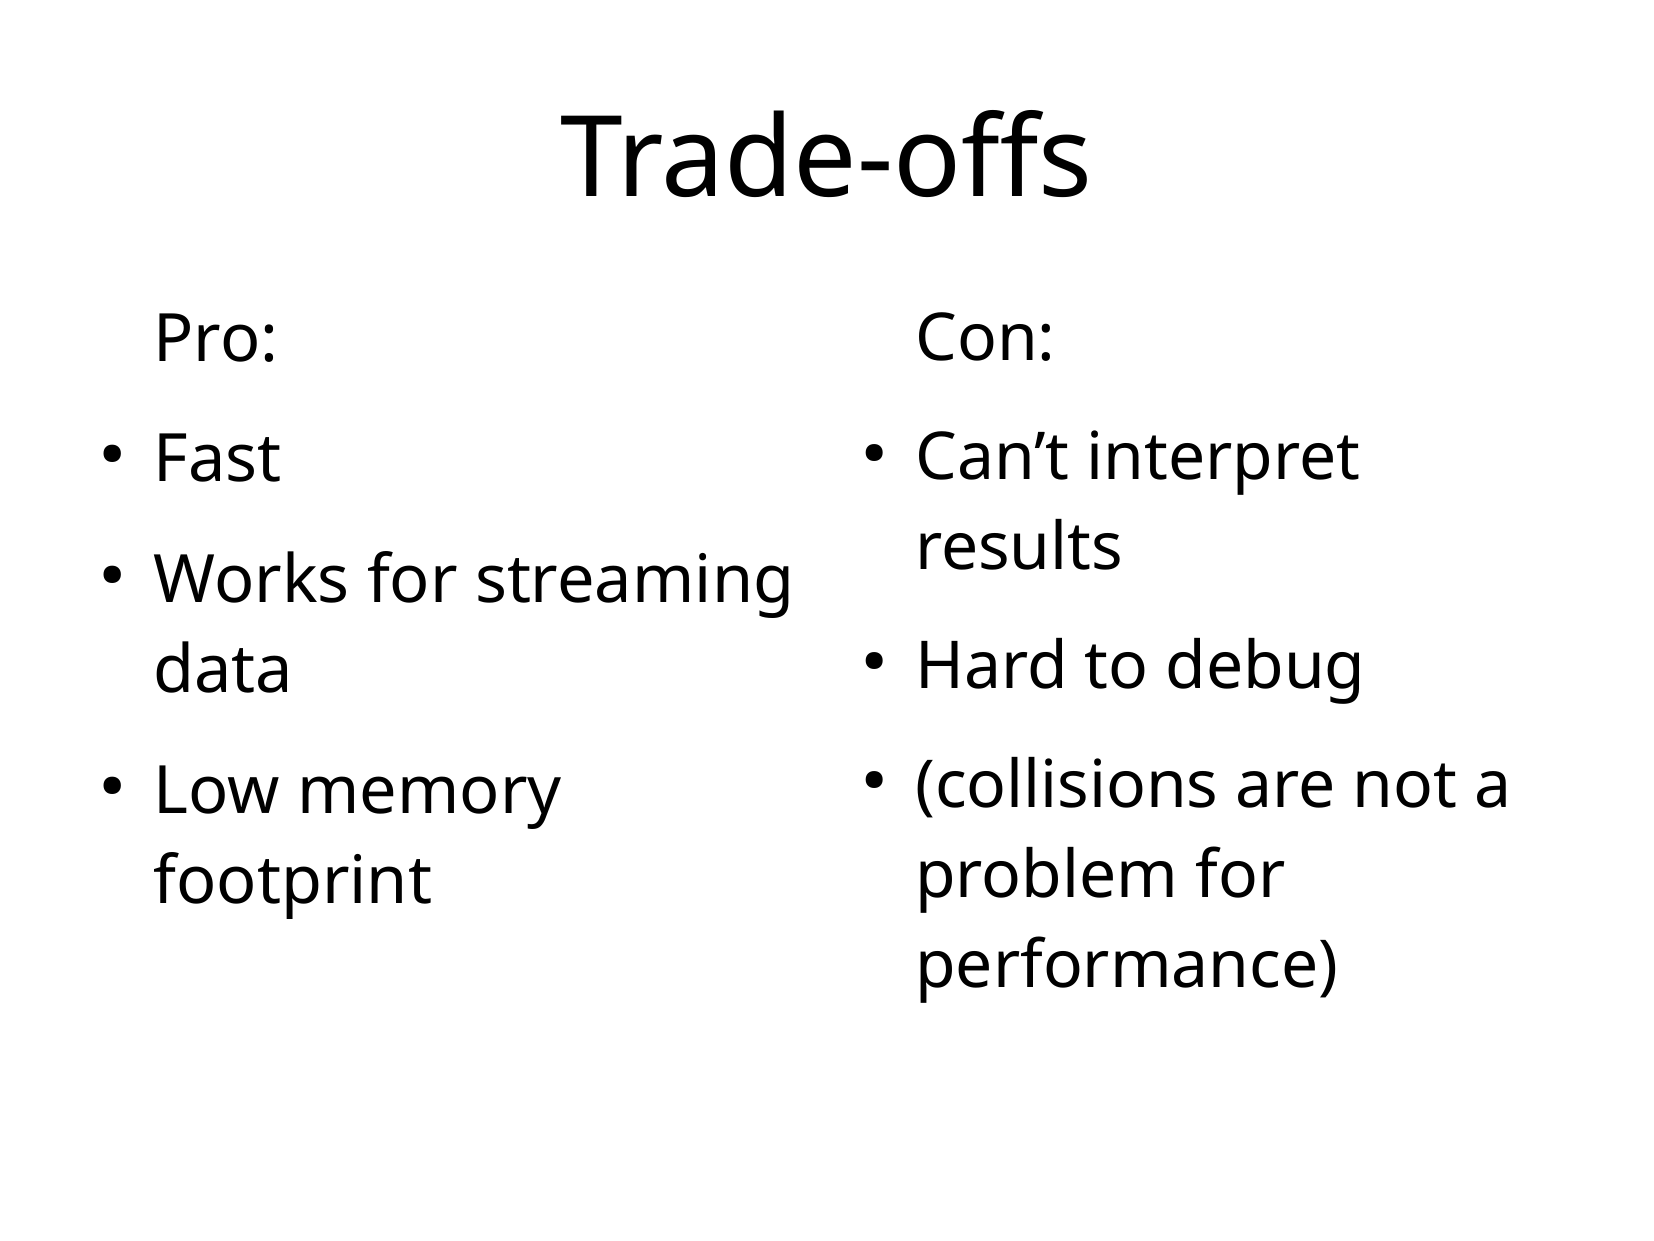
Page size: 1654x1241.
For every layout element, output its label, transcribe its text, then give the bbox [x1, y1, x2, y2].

title Trade-offs [82, 49, 1571, 257]
list Pro: Fast Works for streaming data Low memory footprint [82, 290, 809, 1010]
list Con: Can’t interpret results Hard to debug (collisions are not a problem for performance) [845, 290, 1572, 1010]
